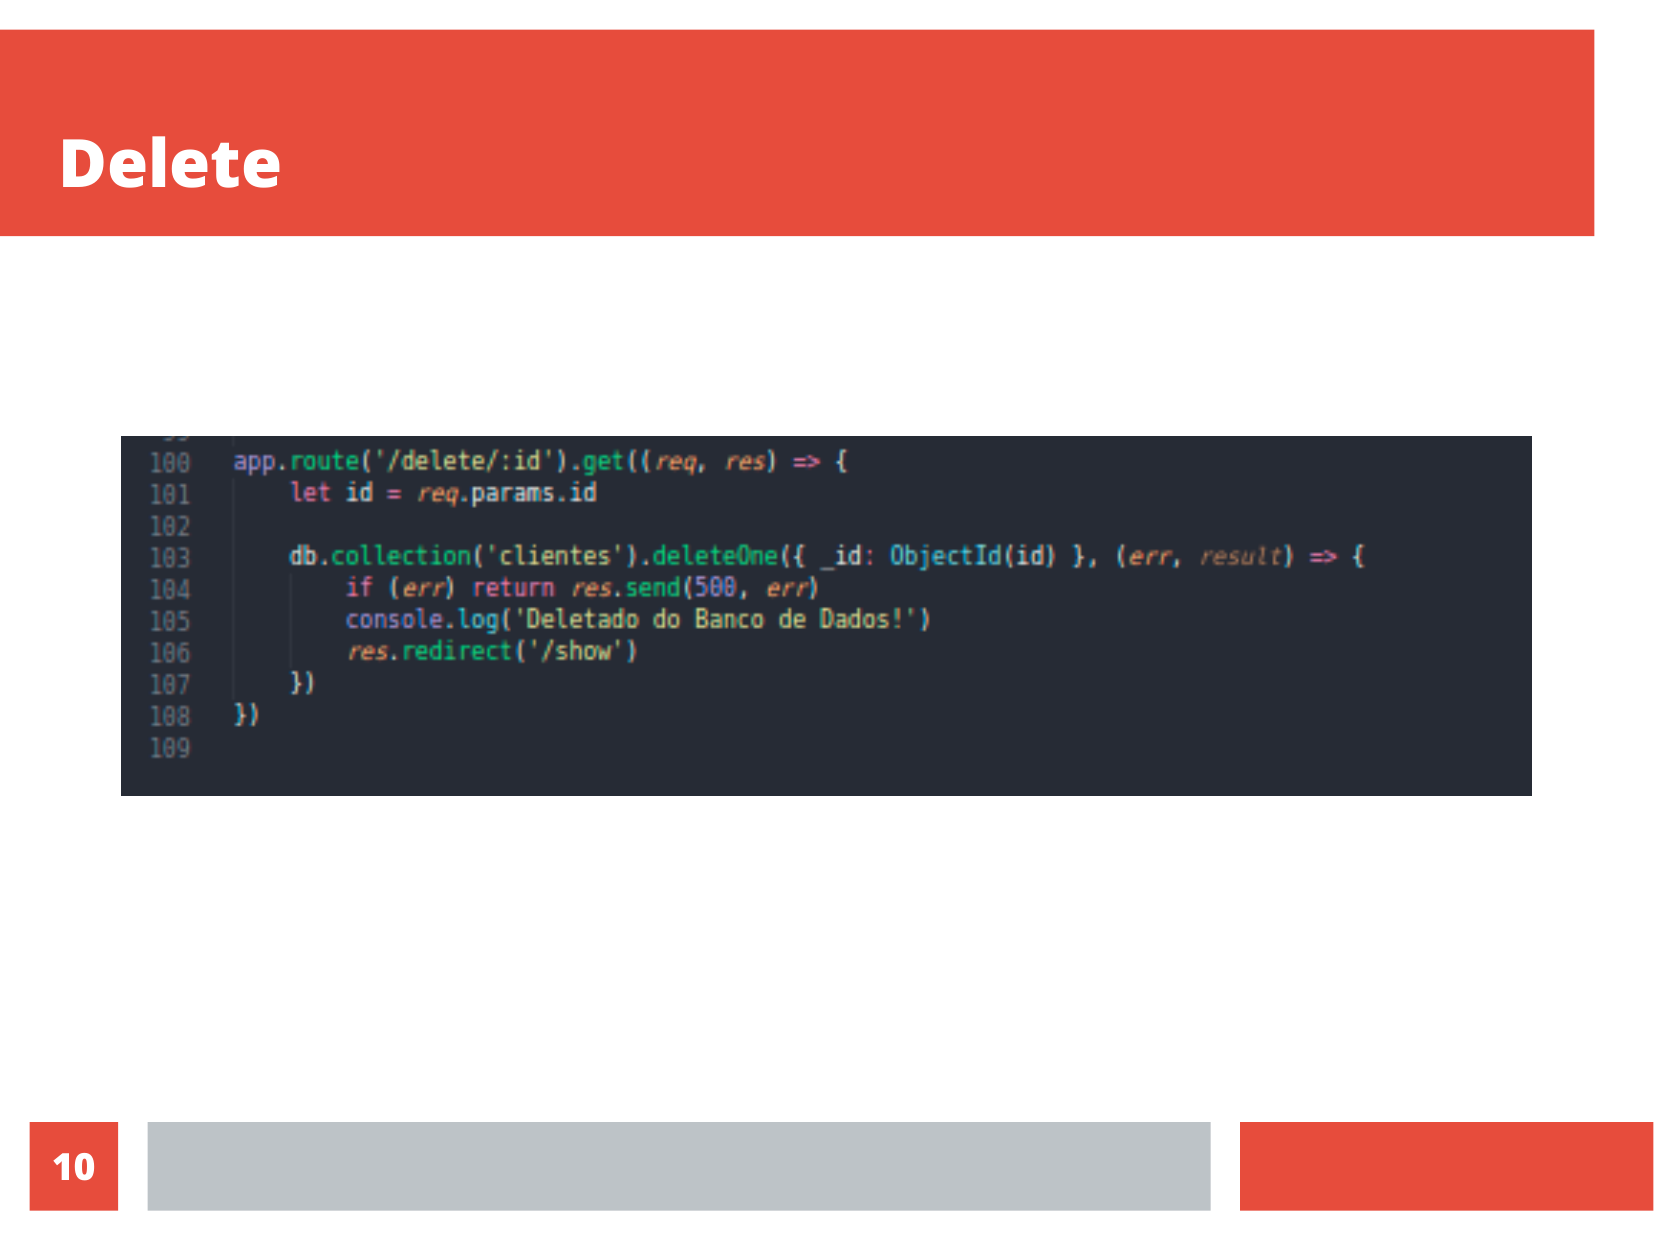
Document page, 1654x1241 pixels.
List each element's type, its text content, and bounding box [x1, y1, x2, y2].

picture [121, 436, 1532, 796]
title Delete [58, 59, 1594, 207]
